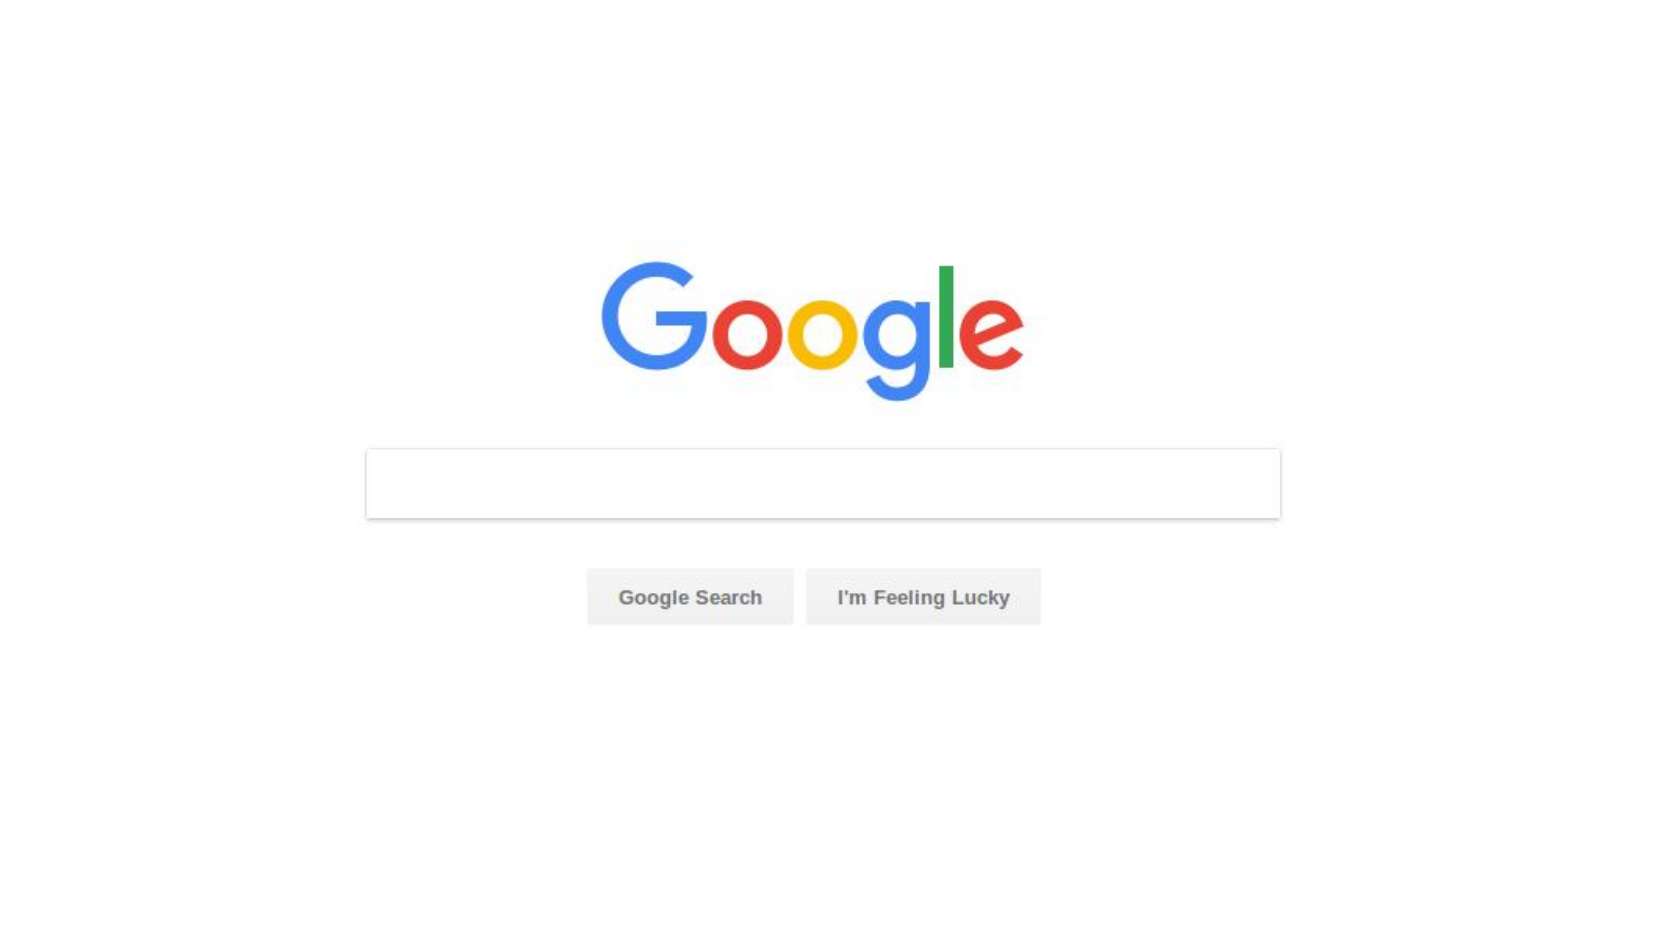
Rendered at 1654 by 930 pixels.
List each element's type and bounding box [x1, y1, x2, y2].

picture [245, 166, 1426, 719]
